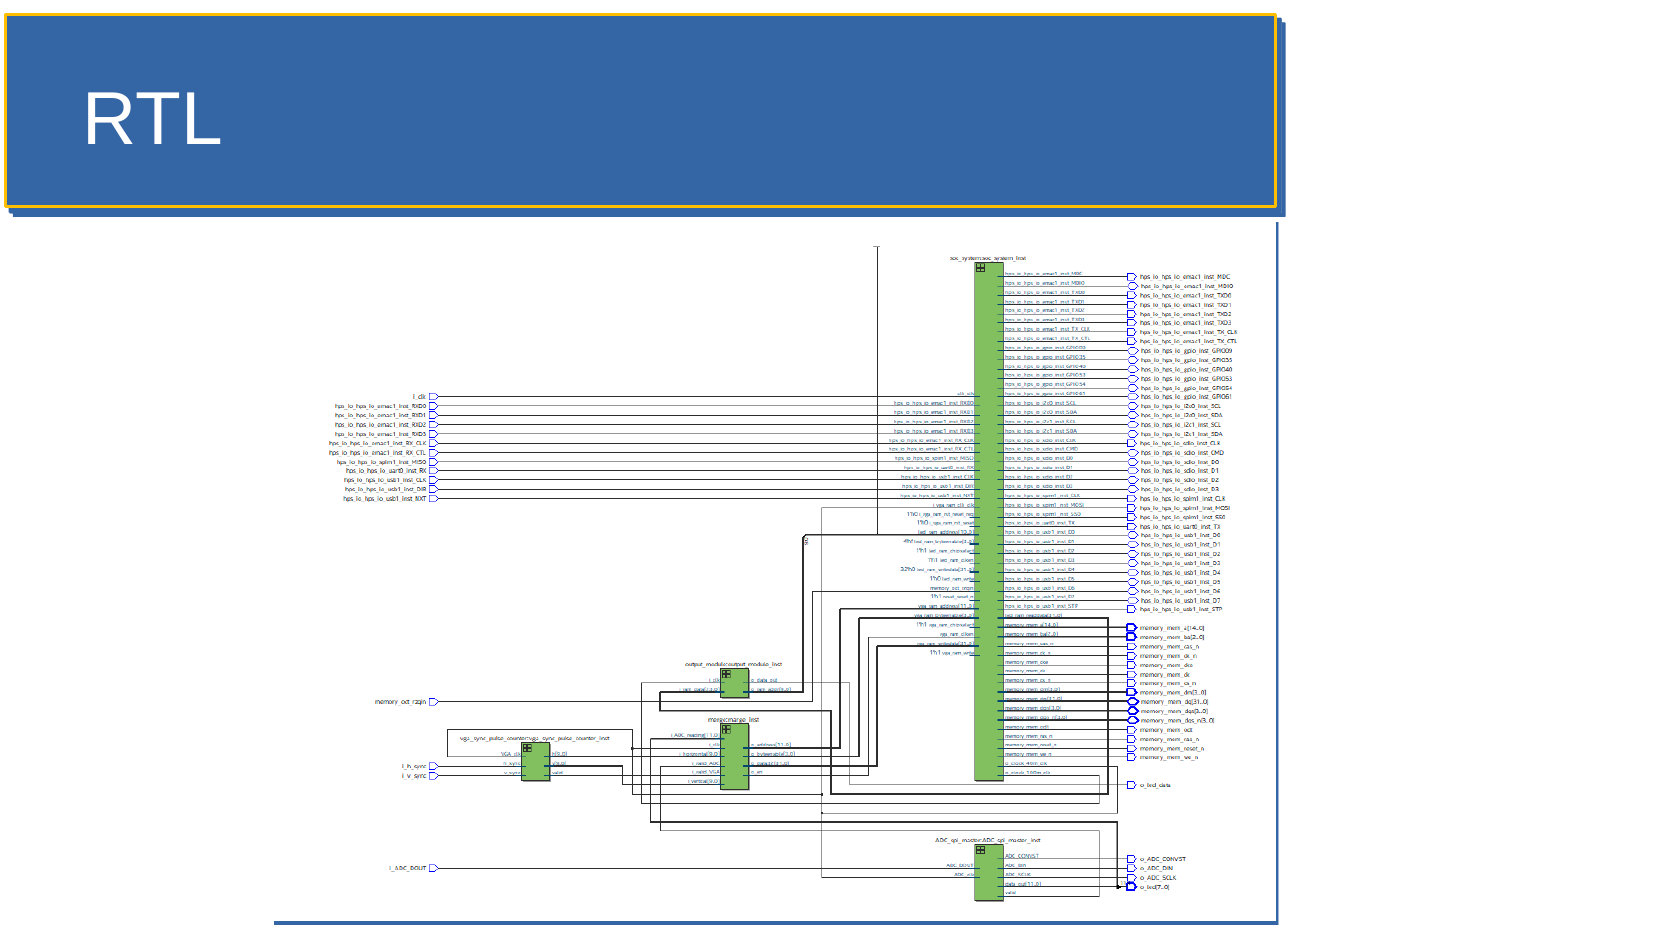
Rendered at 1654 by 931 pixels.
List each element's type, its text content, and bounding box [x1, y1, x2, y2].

picture [270, 218, 1276, 921]
title RTL [82, 44, 1235, 192]
